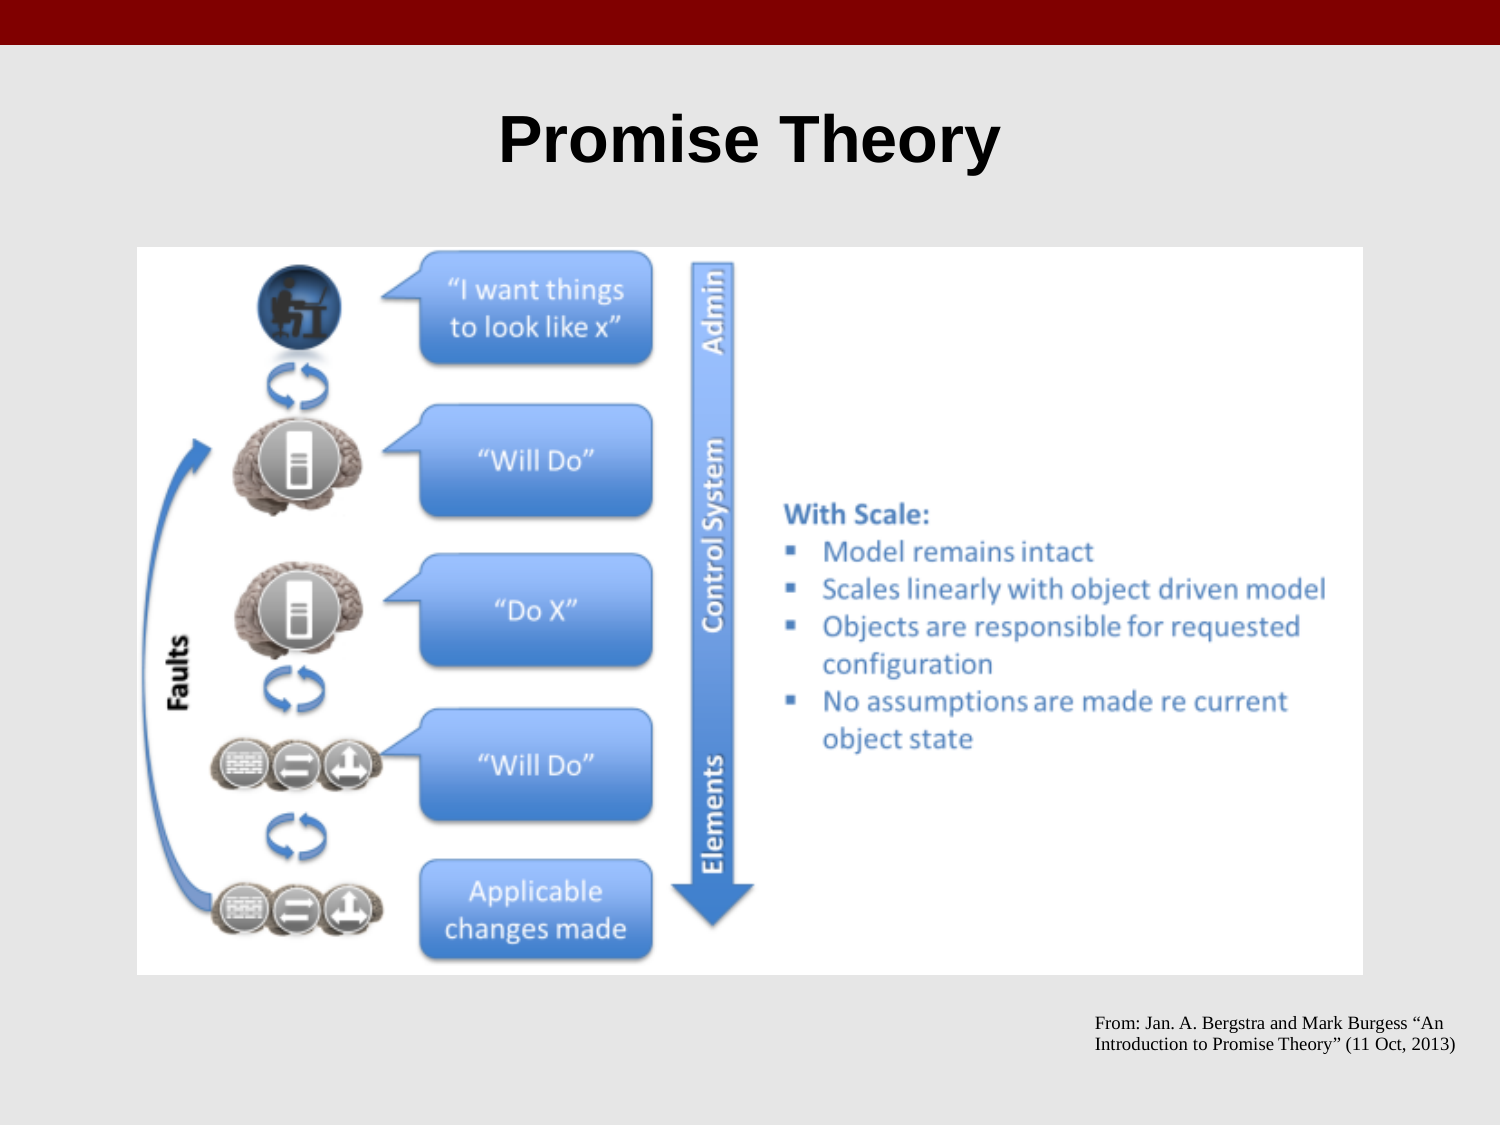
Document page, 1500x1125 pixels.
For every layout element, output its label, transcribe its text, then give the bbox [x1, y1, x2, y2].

title Promise Theory [75, 45, 1425, 234]
picture [137, 247, 1363, 976]
text_box From: Jan. A. Bergstra and Mark Burgess “An Introduction to Promise Theory” (11 Oct, 2013) [1080, 1005, 1486, 1083]
